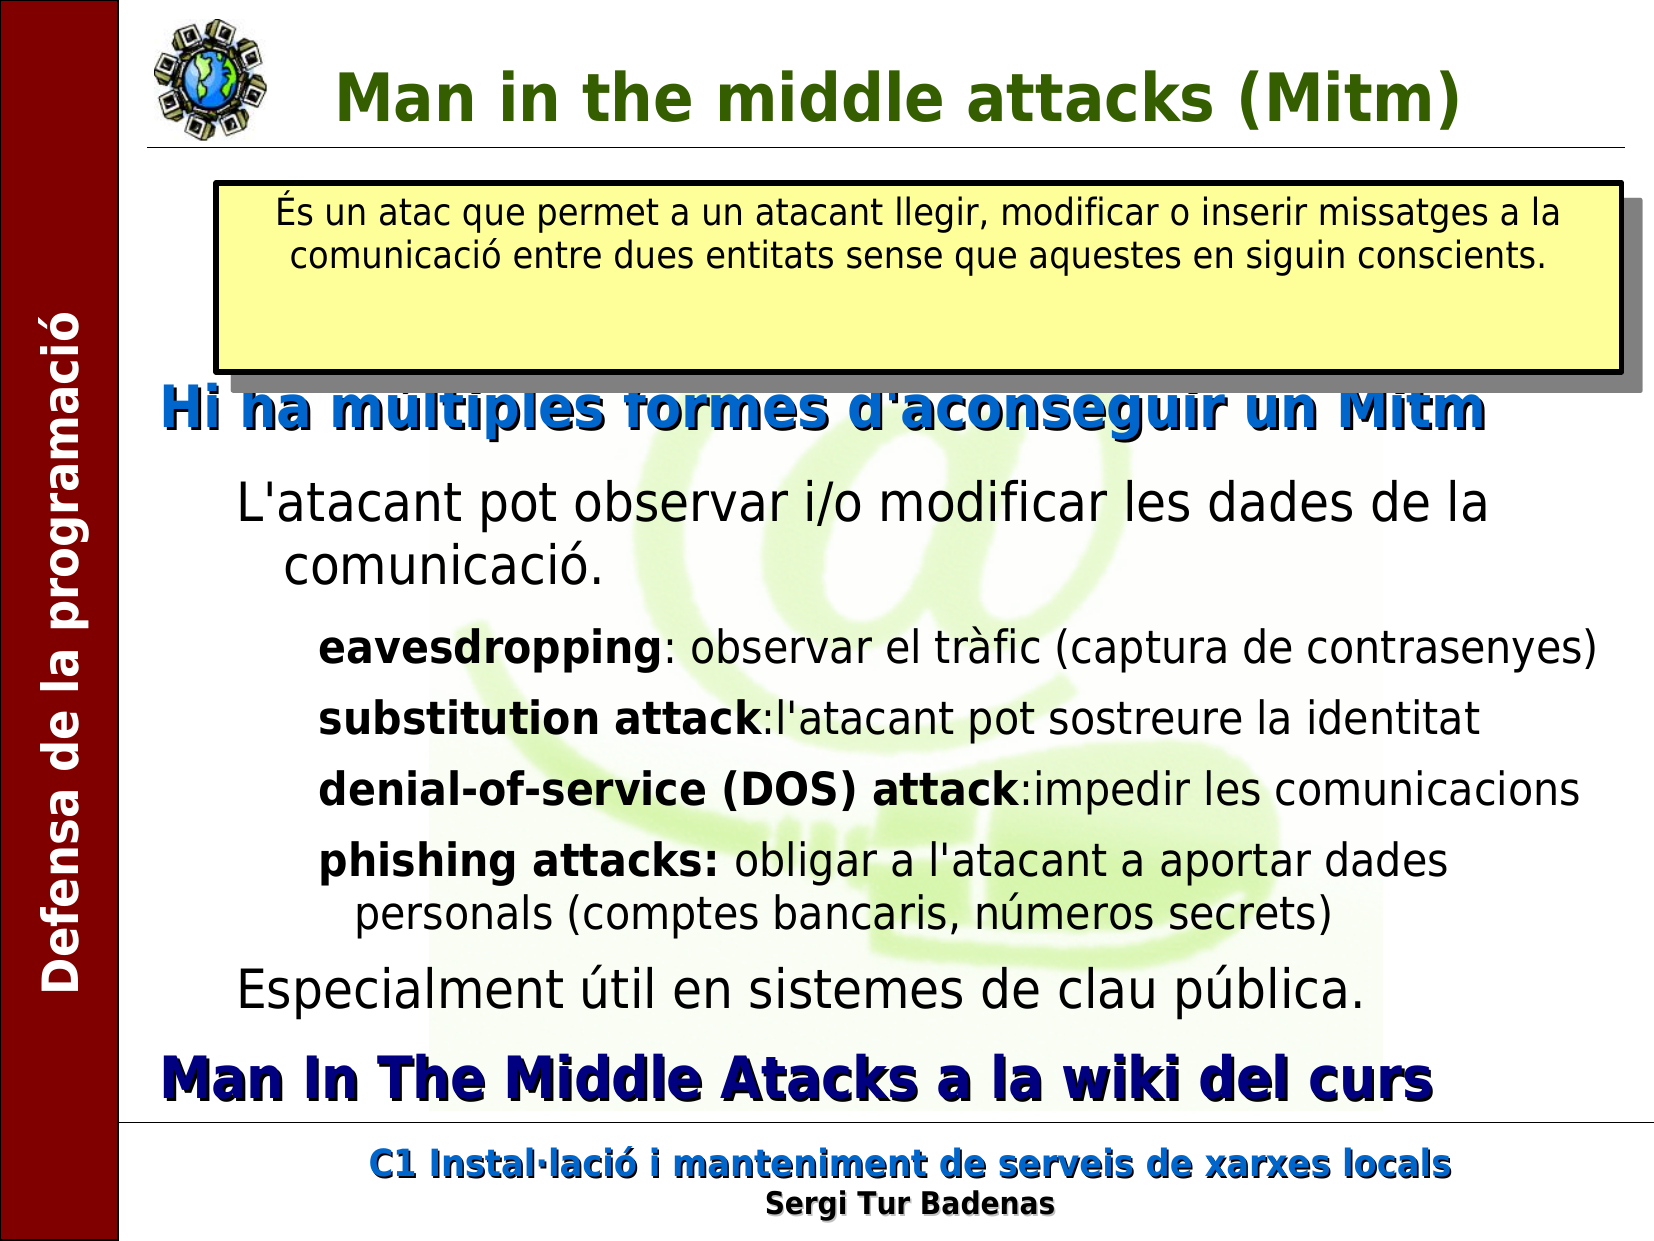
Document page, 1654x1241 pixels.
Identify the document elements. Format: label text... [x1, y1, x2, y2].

title Man in the middle attacks (Mitm) [200, 56, 1598, 141]
text_box És un atac que permet a un atacant llegir, modificar o inserir missatges a la comunicació entre dues entitats sense que aquestes en siguin conscients. [216, 182, 1622, 372]
picture [154, 19, 268, 142]
list Hi ha múltiples formes d'aconseguir un Mitm L'atacant pot observar i/o modificar les dades de la comunicació. eavesdropping: observar el tràfic (captura de contrasenyes) substitution attack:l'atacant pot sostreure la identitat denial-of-service (DOS) attack:impedir les comunicacions phishing attacks: obligar a l'atacant a aportar dades personals (comptes bancaris, números secrets) Especialment útil en sistemes de clau pública. Man In The Middle Atacks a la wiki del curs [141, 373, 1630, 1241]
